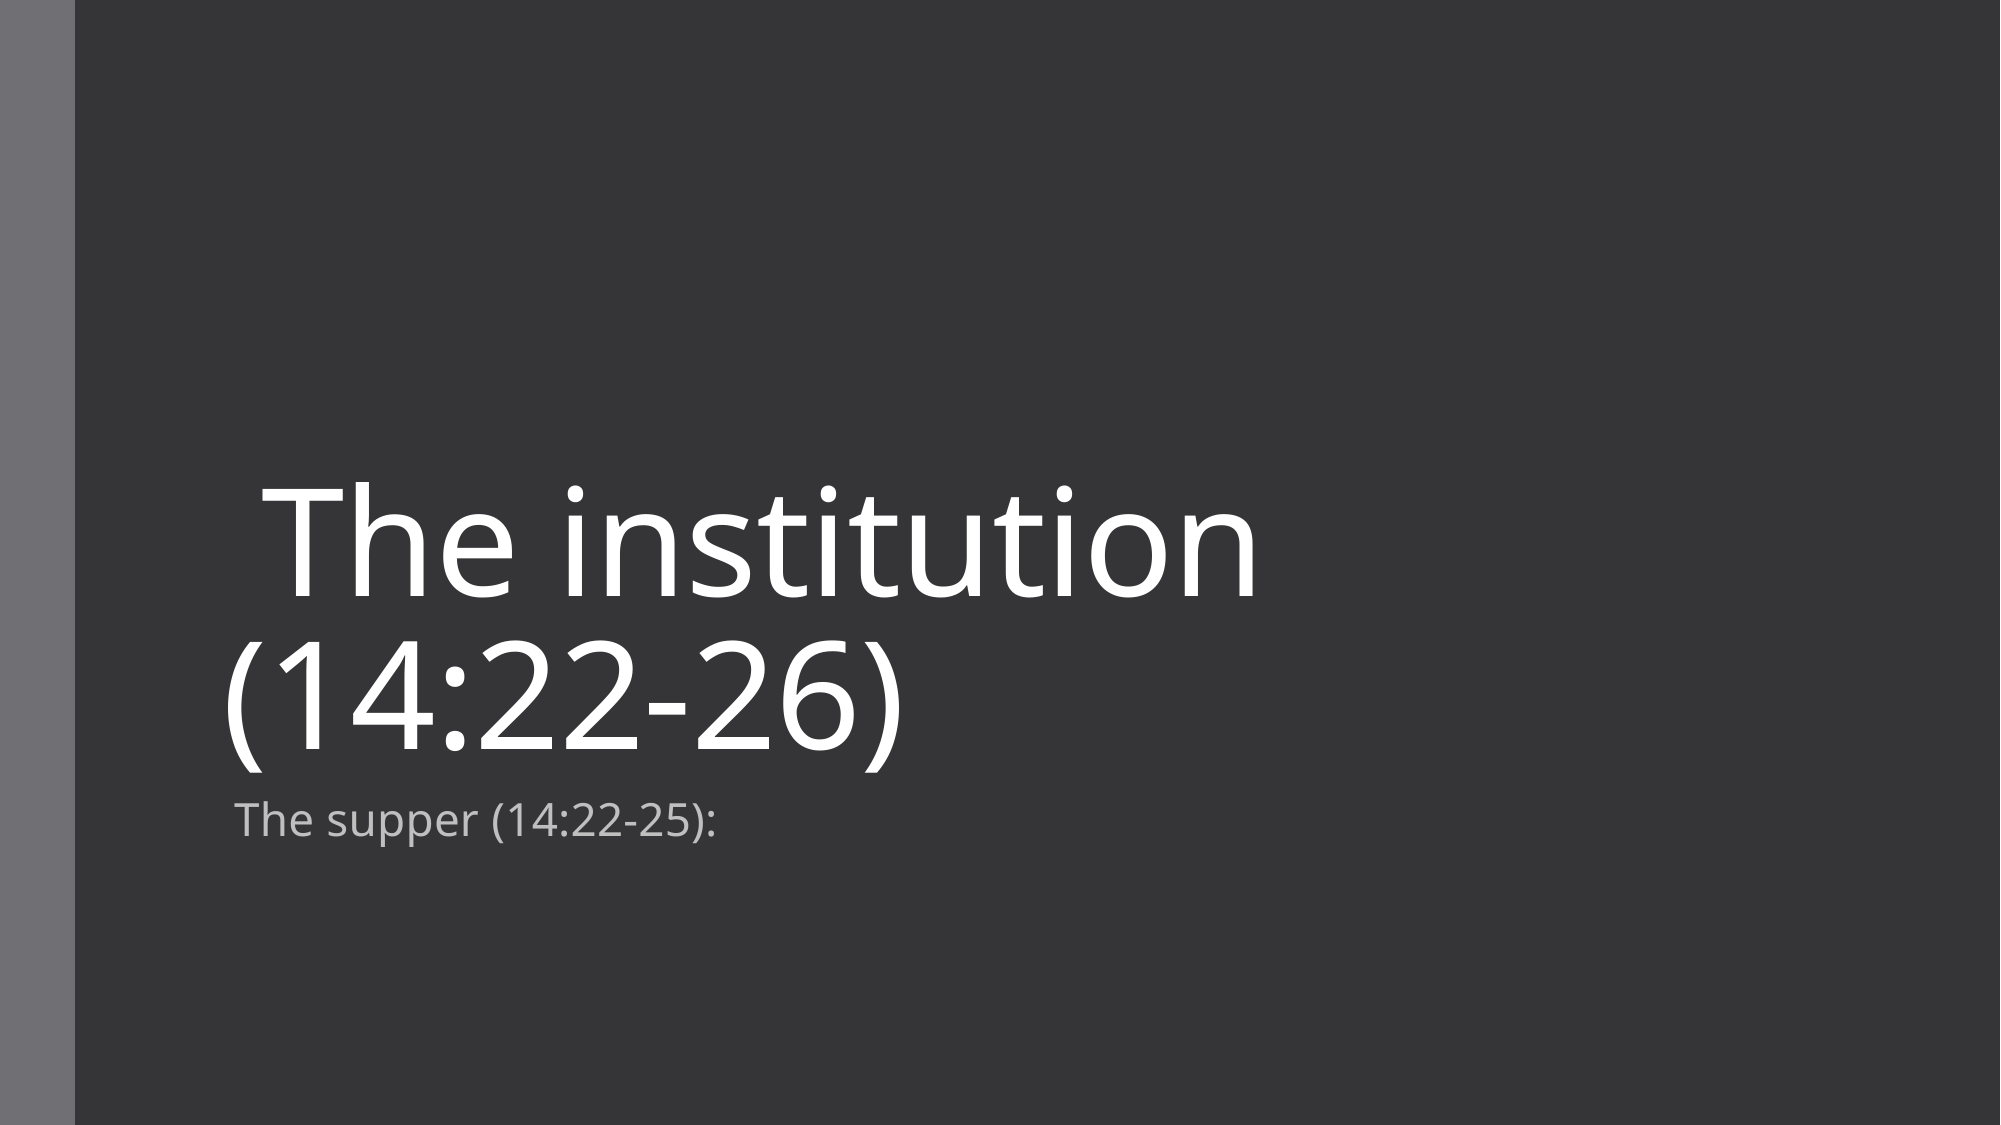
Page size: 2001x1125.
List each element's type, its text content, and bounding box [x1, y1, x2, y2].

title The institution (14:22-26) [206, 124, 1752, 787]
subtitle The supper (14:22-25): [206, 787, 1752, 1066]
